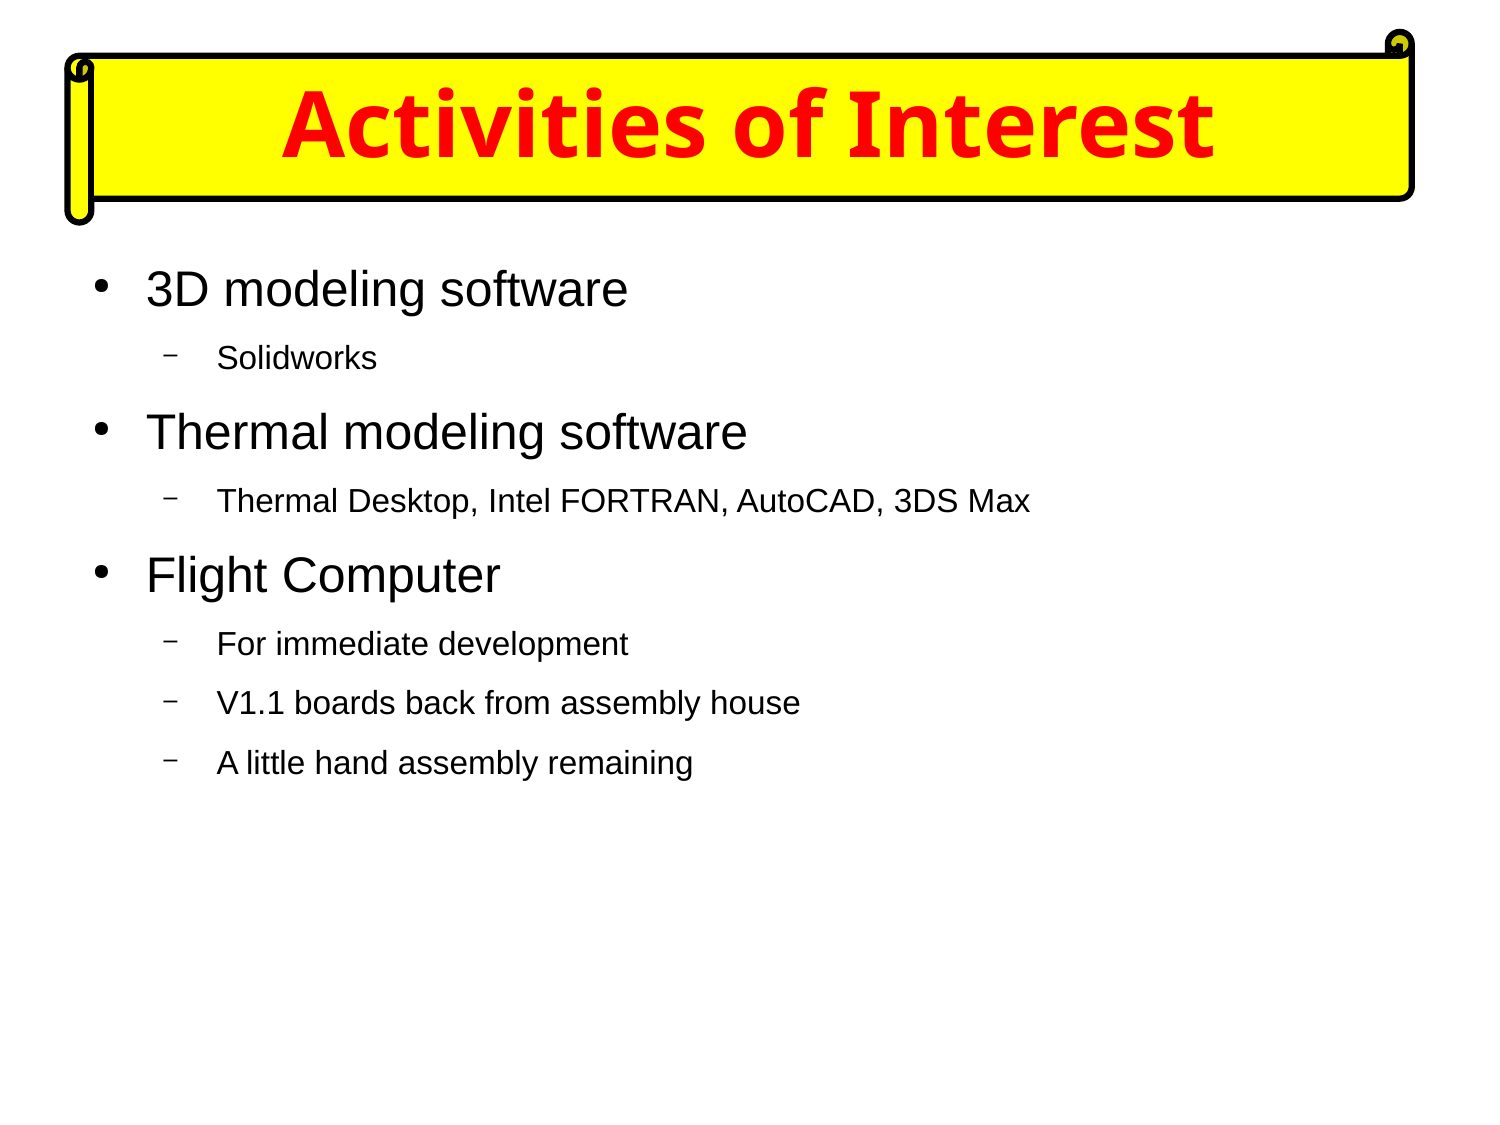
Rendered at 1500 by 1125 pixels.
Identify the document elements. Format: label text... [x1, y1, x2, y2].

text_box [72, 31, 1412, 58]
text_box Activities of Interest [0, 58, 1500, 184]
list 3D modeling software Solidworks Thermal modeling software Thermal Desktop, Intel FORTRAN, AutoCAD, 3DS Max Flight Computer For immediate development V1.1 boards back from assembly house A little hand assembly remaining [75, 263, 1425, 916]
text_box [67, 184, 1412, 223]
